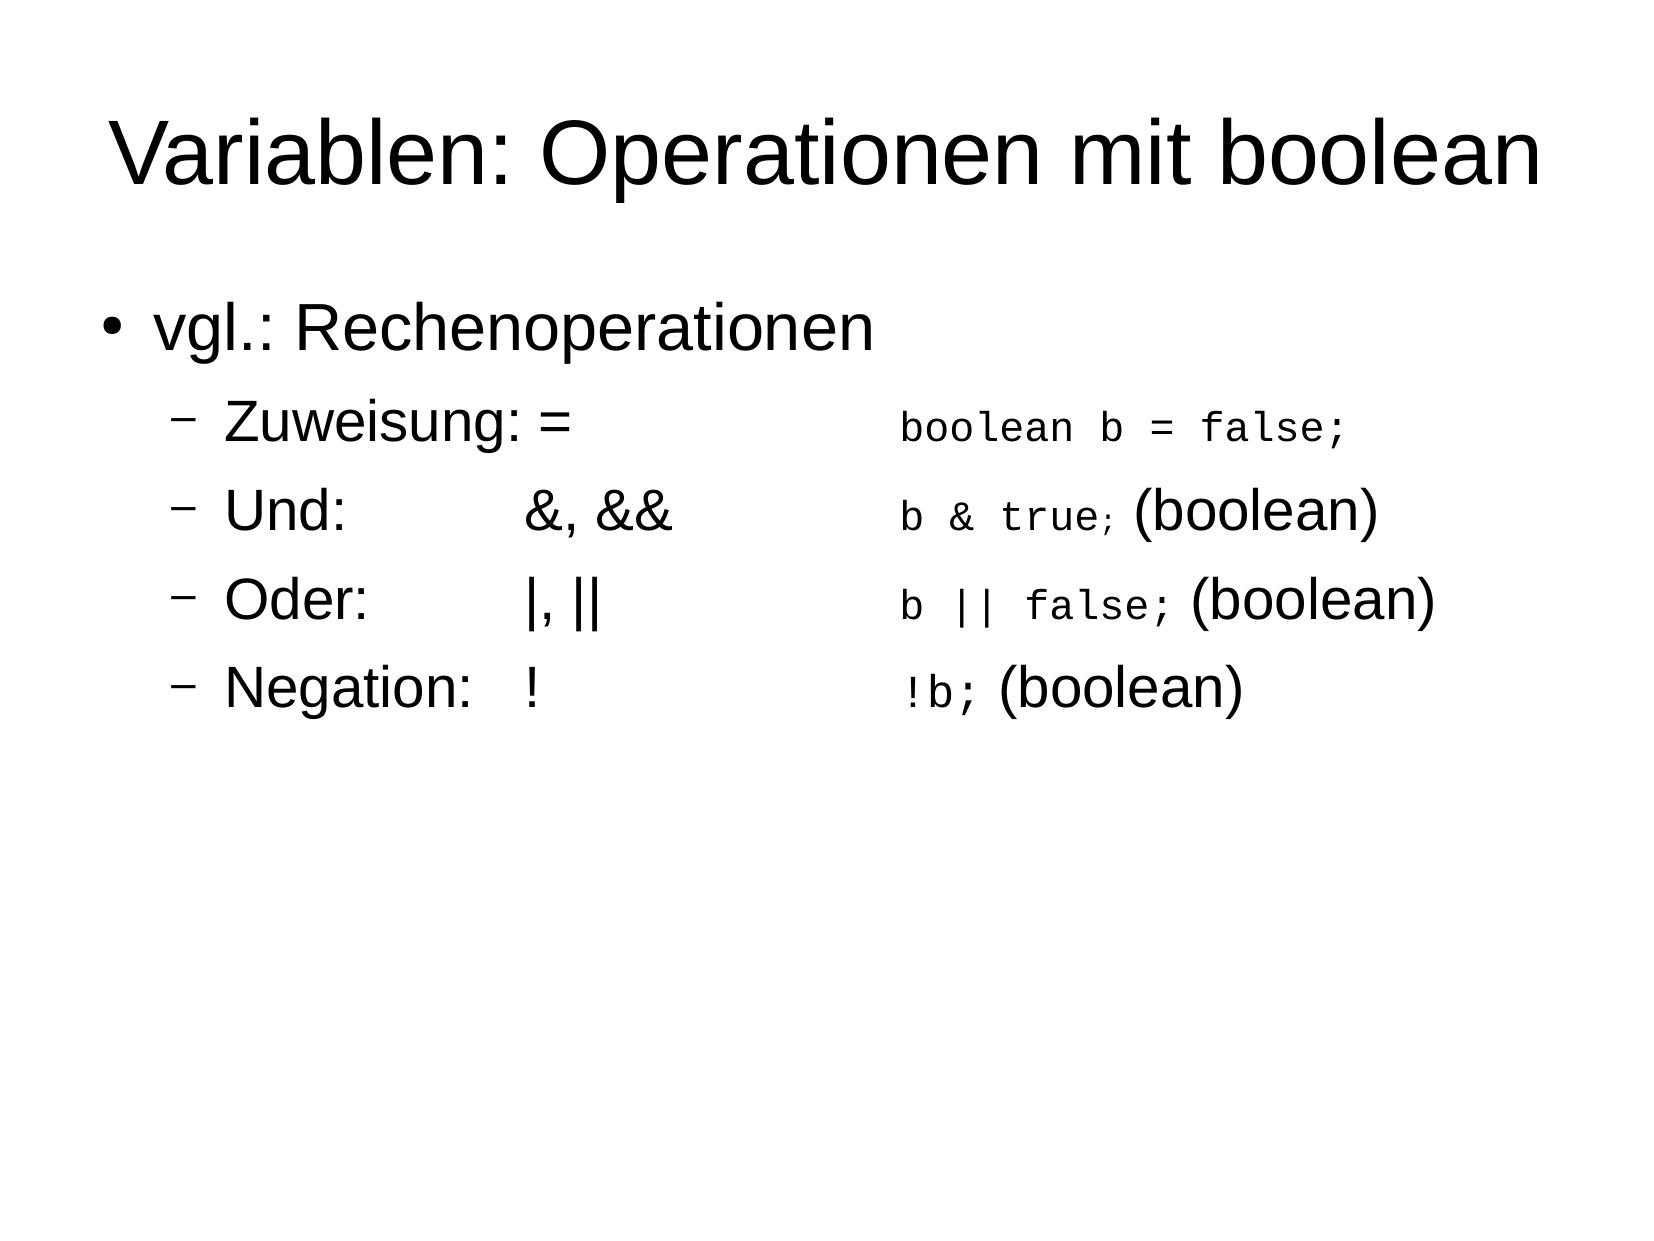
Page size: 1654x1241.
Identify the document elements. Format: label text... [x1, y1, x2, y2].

title Variablen: Operationen mit boolean [82, 49, 1571, 257]
list vgl.: Rechenoperationen Zuweisung: = boolean b = false; Und: &, && b & true; (boolean) Oder: |, || b || false; (boolean) Negation: ! !b; (boolean) [82, 290, 1571, 1216]
